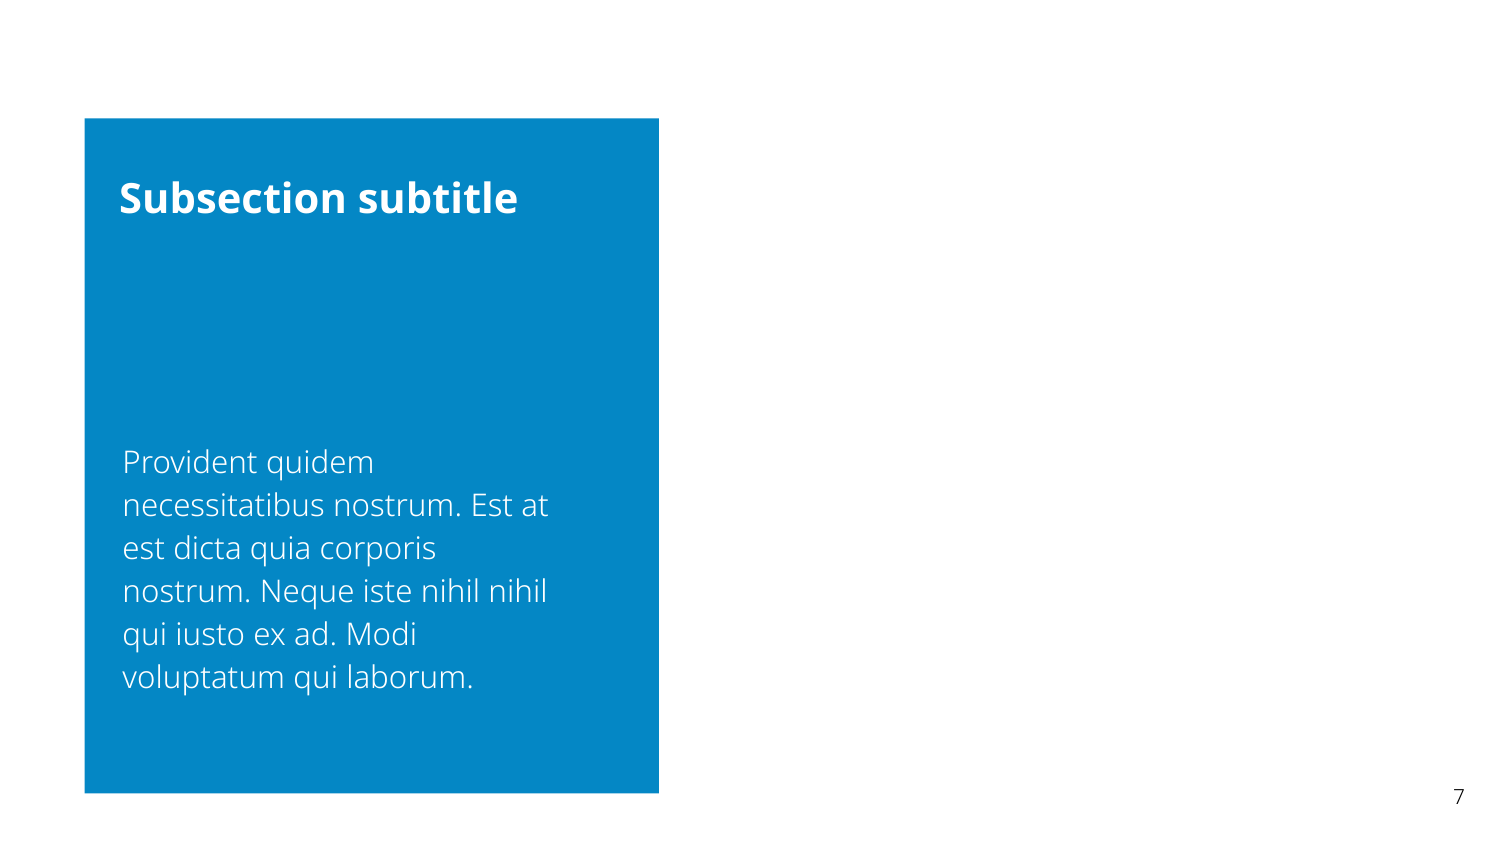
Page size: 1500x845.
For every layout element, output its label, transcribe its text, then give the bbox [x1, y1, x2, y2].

title Provident quidem necessitatibus nostrum. Est at est dicta quia corporis nostrum. Neque iste nihil nihil qui iusto ex ad. Modi voluptatum qui laborum. [107, 421, 576, 753]
title Subsection subtitle [104, 168, 638, 263]
